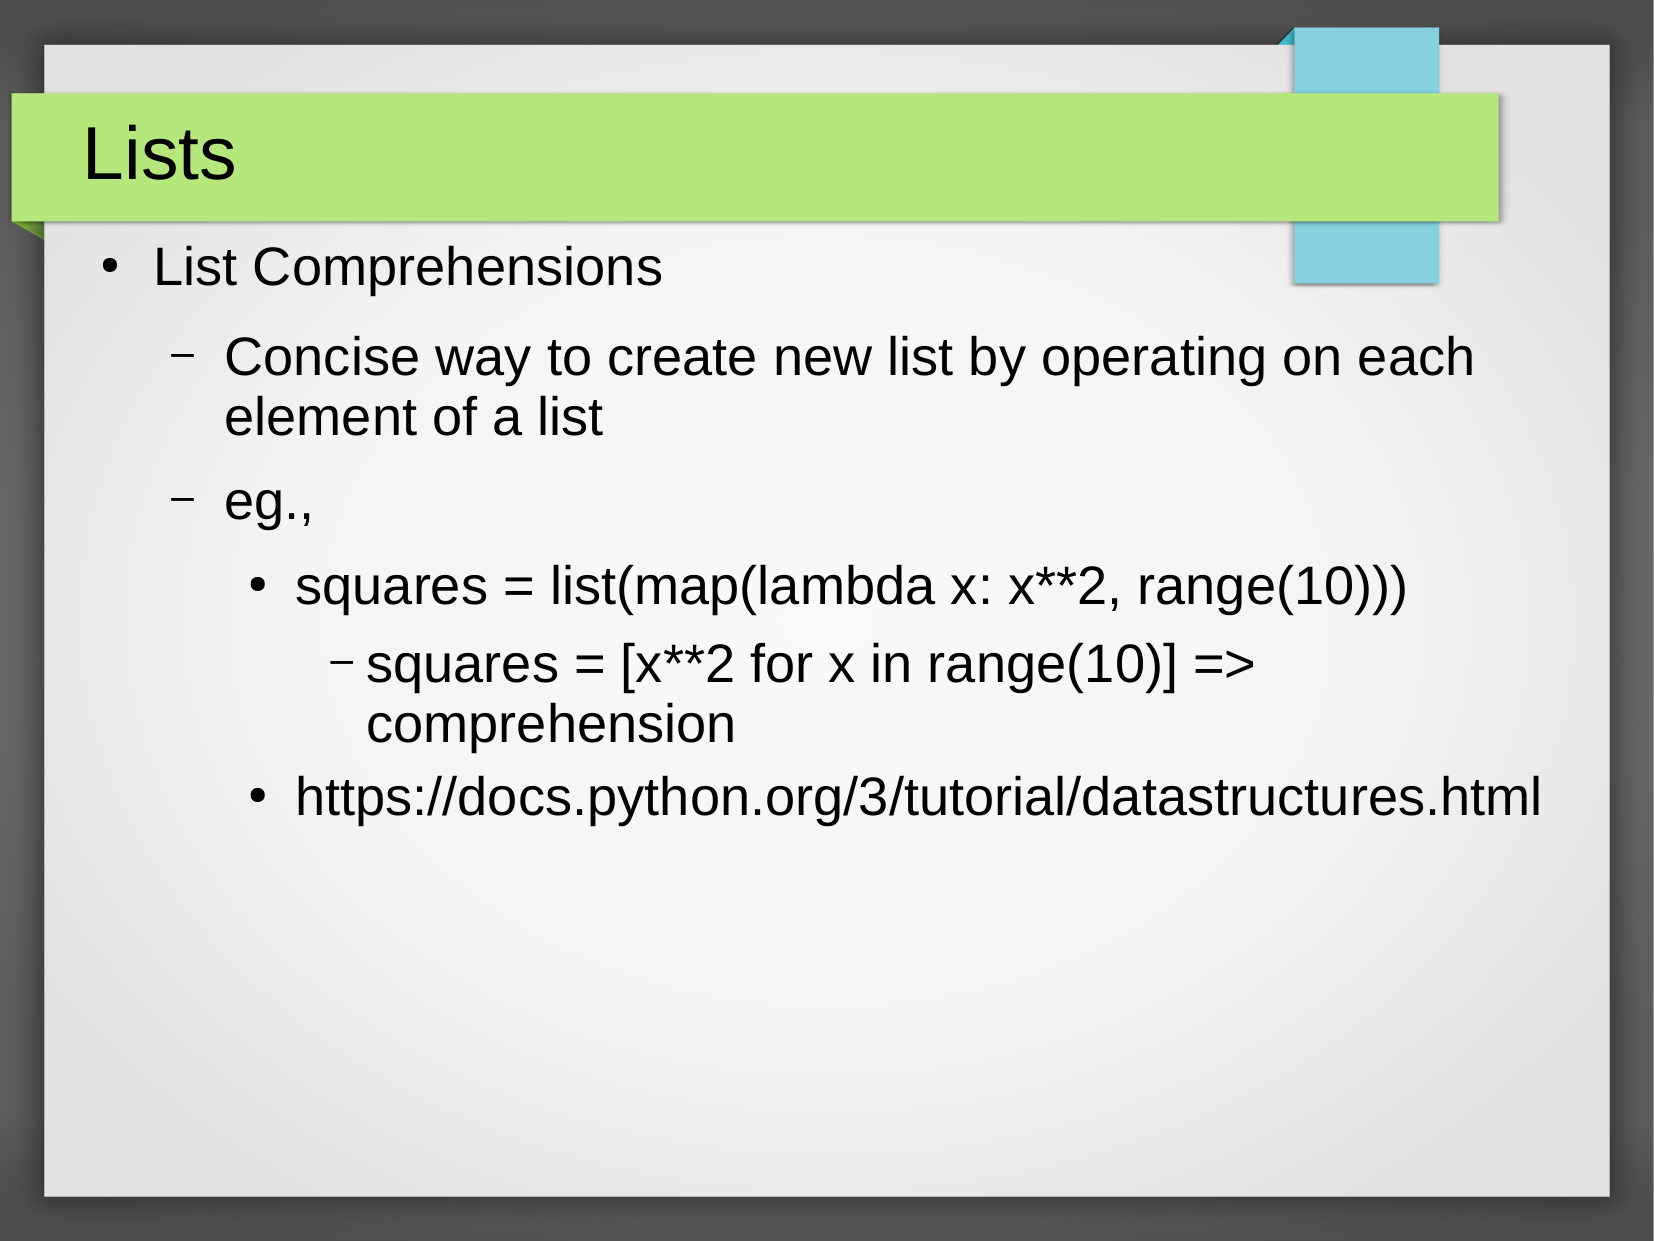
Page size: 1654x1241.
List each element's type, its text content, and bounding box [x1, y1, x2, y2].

title Lists [82, 94, 1264, 213]
list List Comprehensions Concise way to create new list by operating on each element of a list eg., squares = list(map(lambda x: x**2, range(10))) squares = [x**2 for x in range(10)] => comprehension https://docs.python.org/3/tutorial/datastructures.html [82, 236, 1571, 1158]
picture [0, 0, 1654, 1241]
